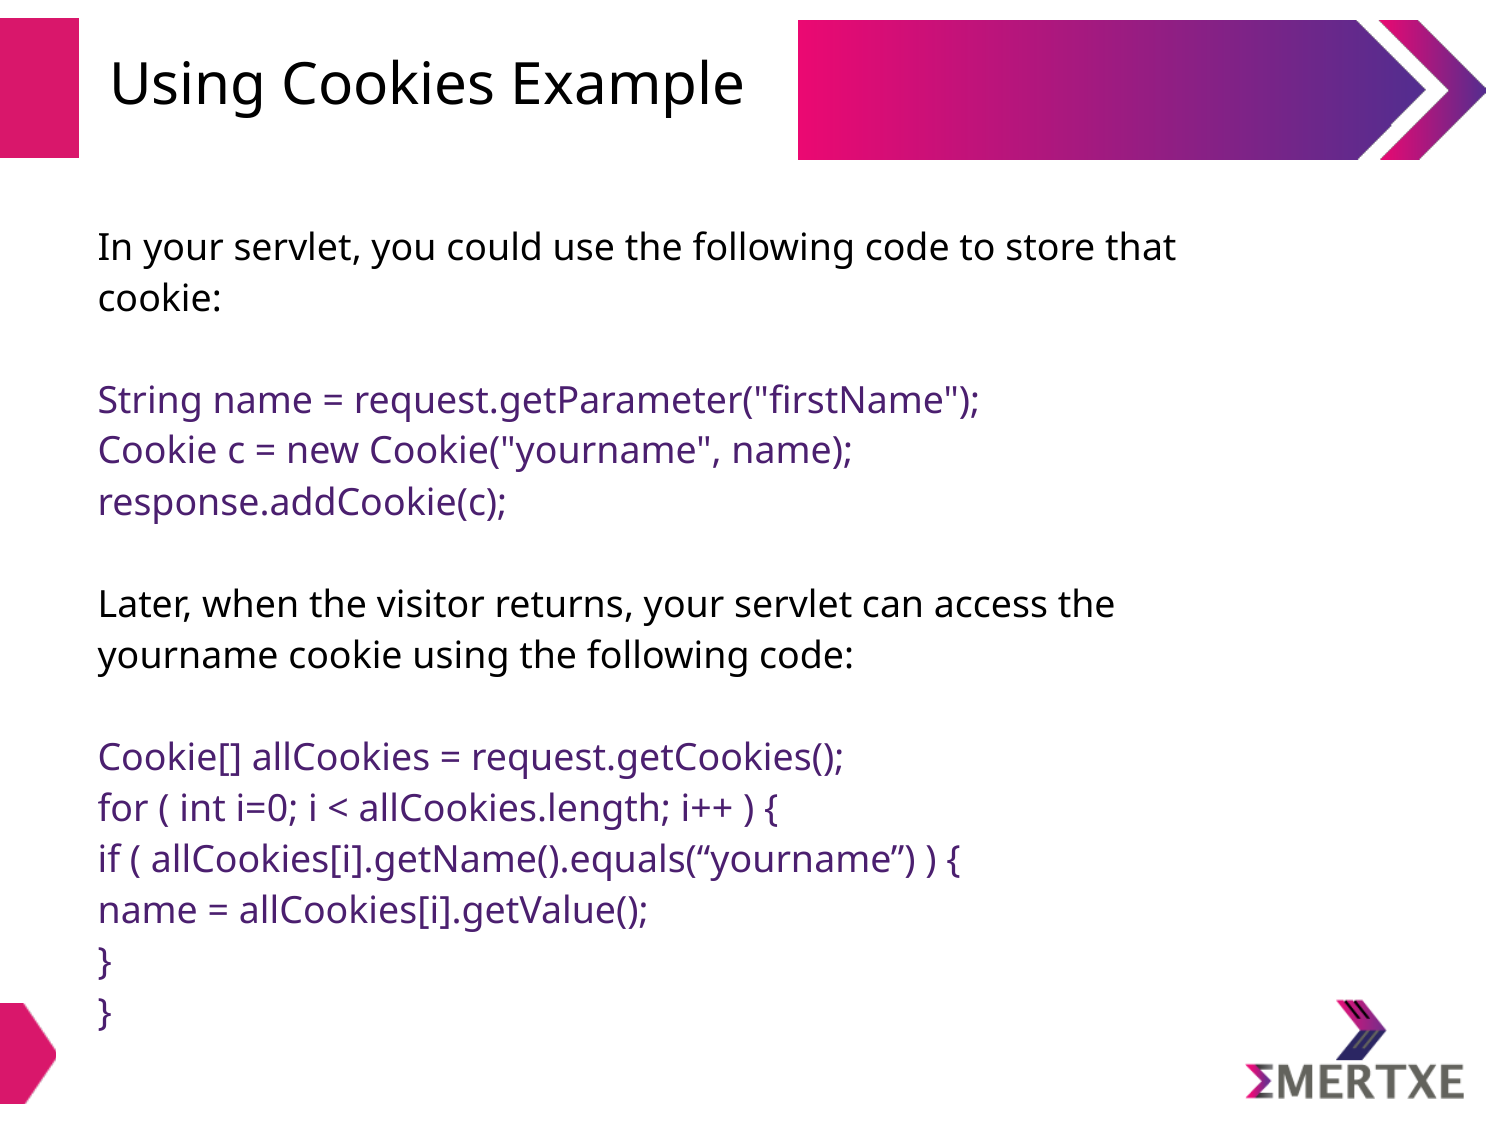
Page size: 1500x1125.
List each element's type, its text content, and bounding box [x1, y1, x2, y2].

picture [798, 20, 1486, 160]
picture [1245, 996, 1465, 1099]
text_box Using Cookies Example [94, 35, 768, 187]
text_box In your servlet, you could use the following code to store that cookie: String name = request.getParameter("firstName"); Cookie c = new Cookie("yourname", name); response.addCookie(c); Later, when the visitor returns, your servlet can access the yourname cookie using the following code: Cookie[] allCookies = request.getCookies(); for ( int i=0; i < allCookies.length; i++ ) { if ( allCookies[i].getName().equals(“yourname”) ) { name = allCookies[i].getValue(); } } [82, 212, 1312, 932]
